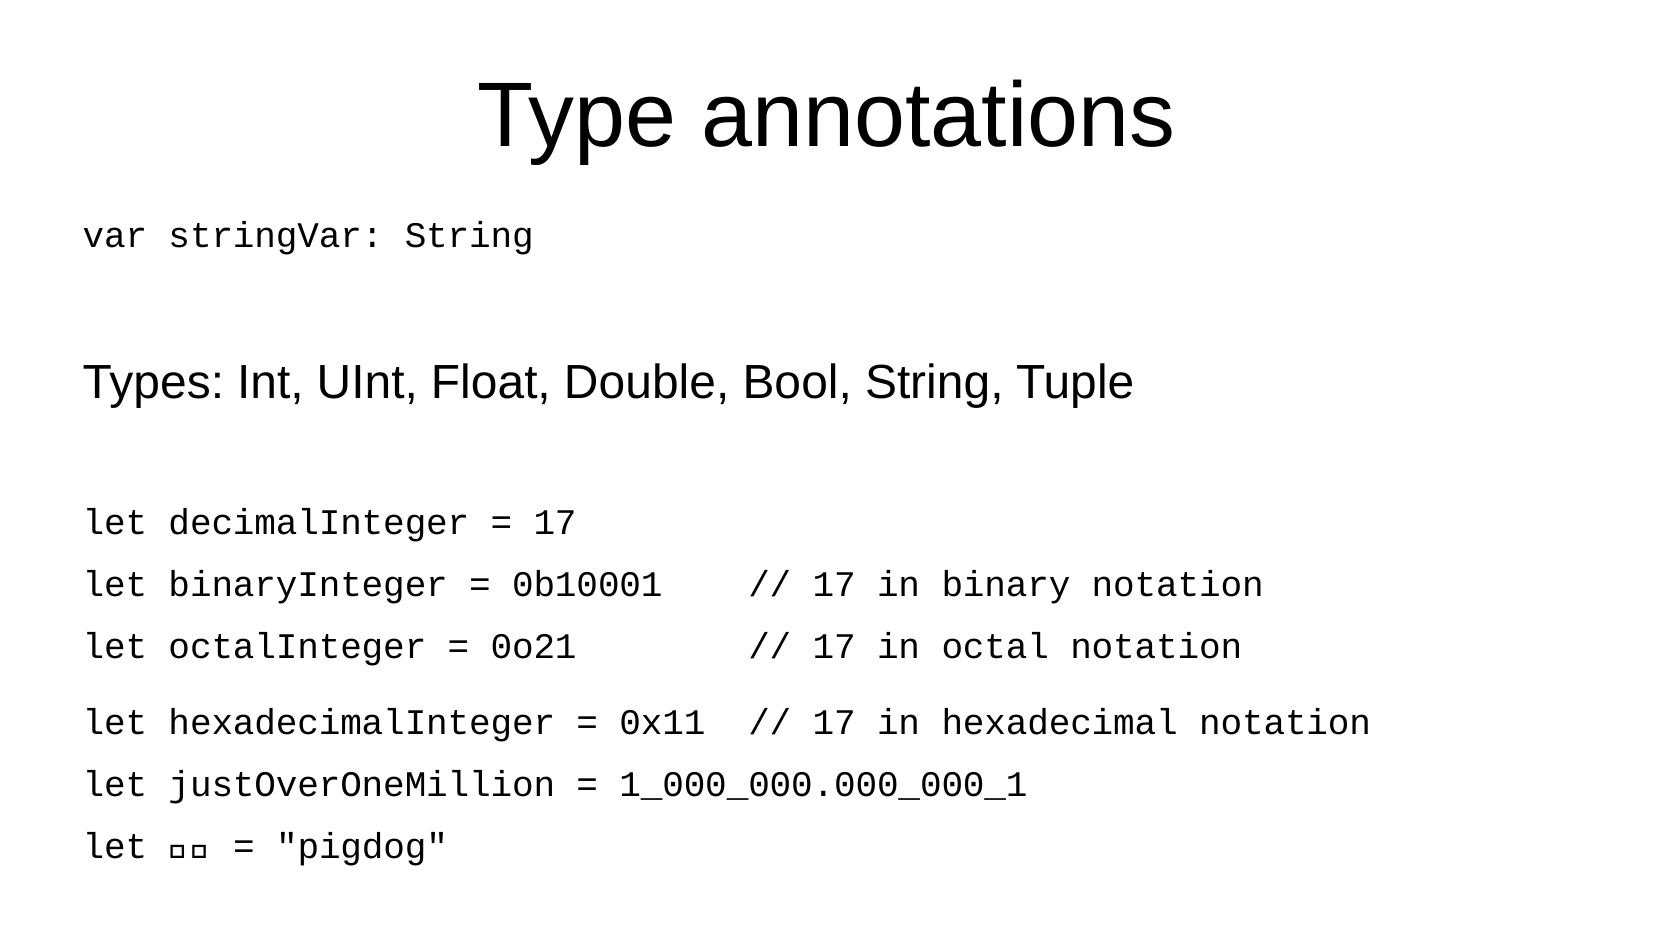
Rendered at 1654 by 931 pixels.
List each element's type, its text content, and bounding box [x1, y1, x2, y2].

title Type annotations [82, 37, 1571, 193]
list var stringVar: String Types: Int, UInt, Float, Double, Bool, String, Tuple let decimalInteger = 17 let binaryInteger = 0b10001 // 17 in binary notation let octalInteger = 0o21 // 17 in octal notation let hexadecimalInteger = 0x11 // 17 in hexadecimal notation let justOverOneMillion = 1_000_000.000_000_1 let 🐷🐶 = "pigdog" [82, 217, 1571, 875]
